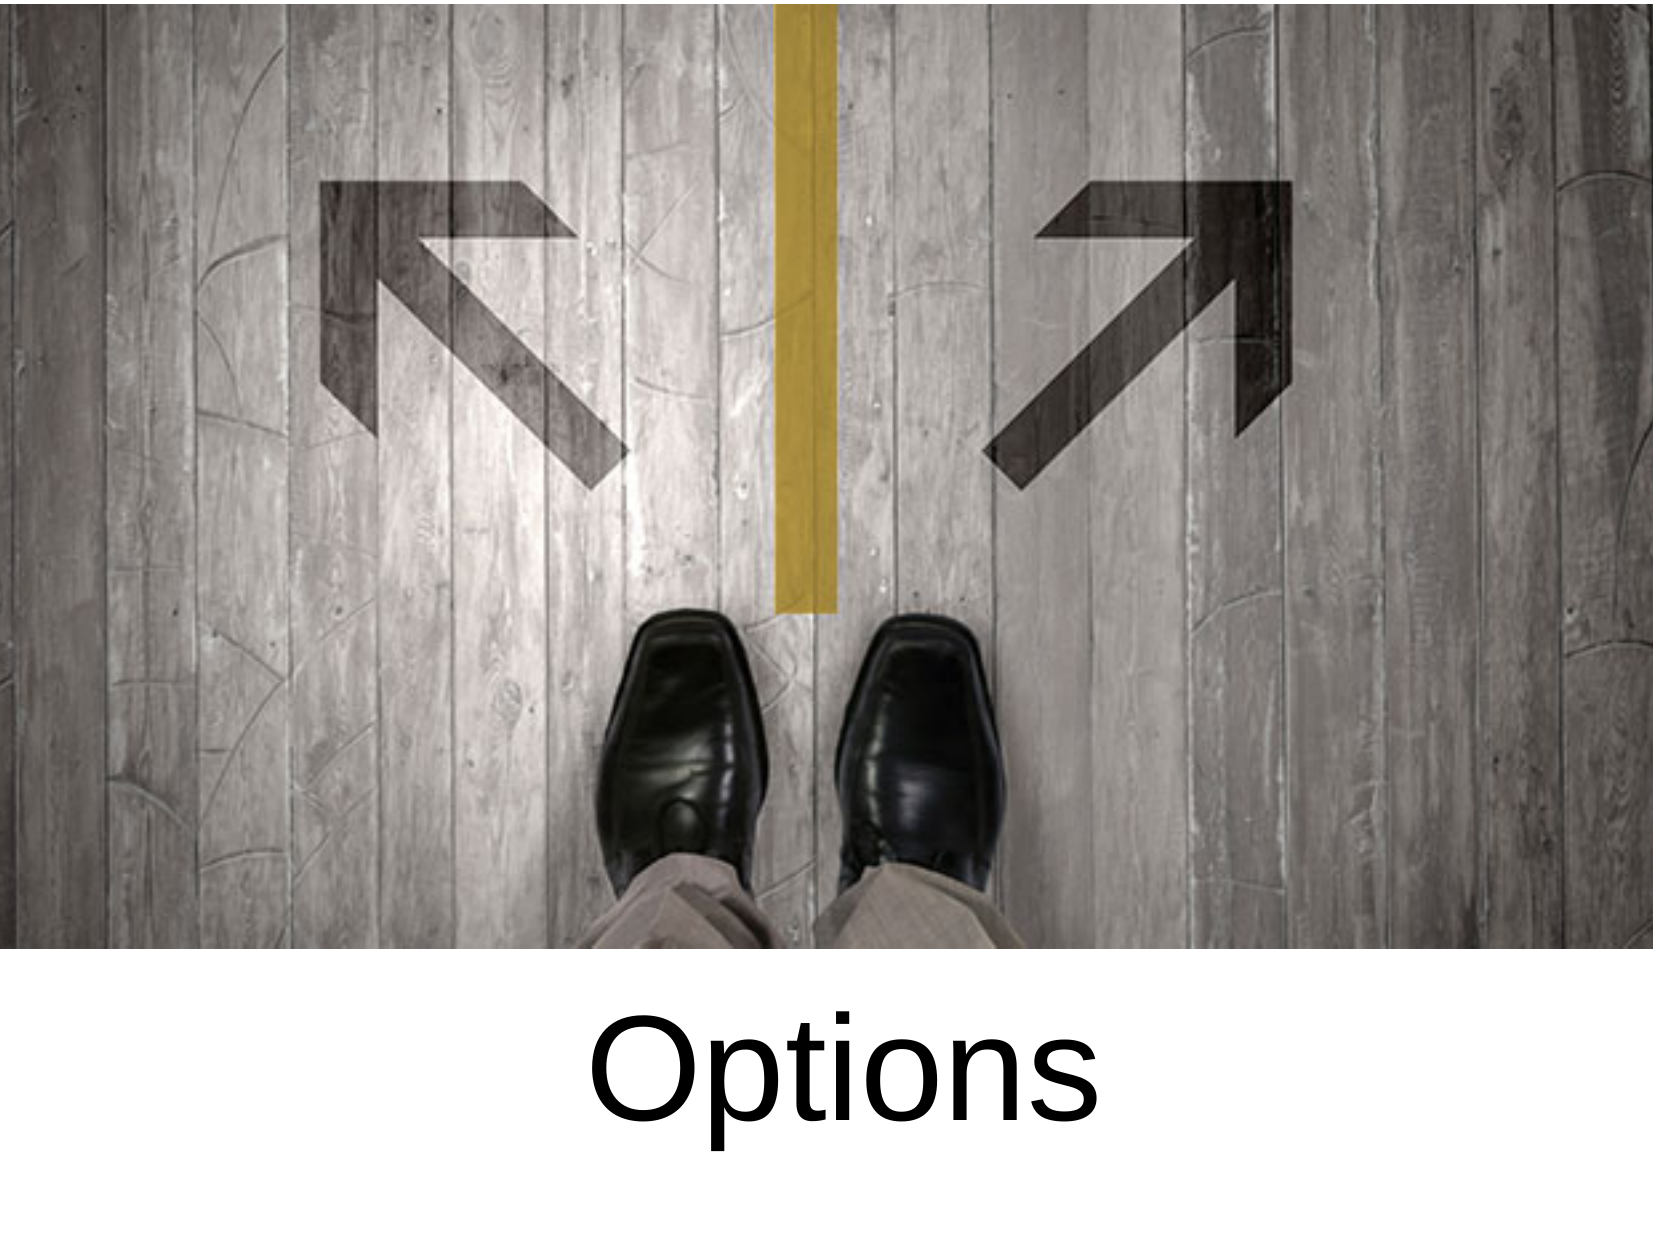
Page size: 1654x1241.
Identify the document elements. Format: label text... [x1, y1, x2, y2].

picture [0, 4, 1653, 949]
subtitle Options [100, 972, 1588, 1164]
